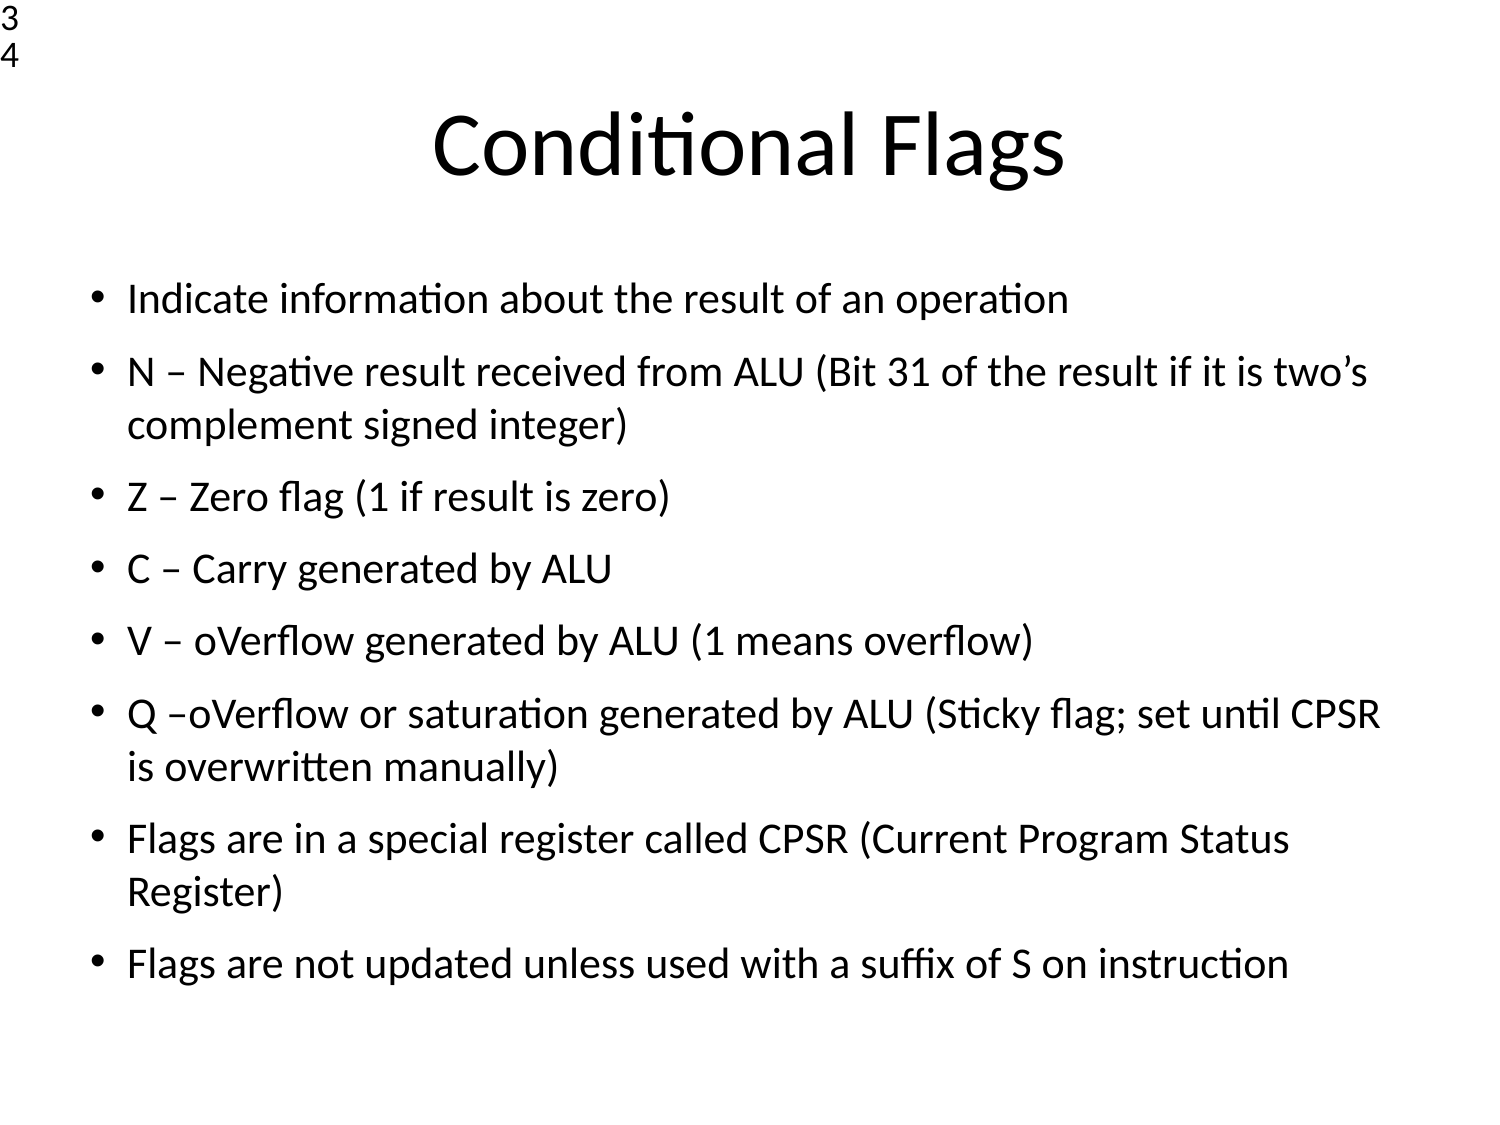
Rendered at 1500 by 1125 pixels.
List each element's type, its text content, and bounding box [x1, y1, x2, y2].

title Conditional Flags [75, 45, 1425, 233]
list Indicate information about the result of an operation N – Negative result received from ALU (Bit 31 of the result if it is two’s complement signed integer) Z – Zero flag (1 if result is zero) C – Carry generated by ALU V – oVerflow generated by ALU (1 means overflow) Q –oVerflow or saturation generated by ALU (Sticky flag; set until CPSR is overwritten manually) Flags are in a special register called CPSR (Current Program Status Register) Flags are not updated unless used with a suffix of S on instruction [75, 262, 1425, 1005]
